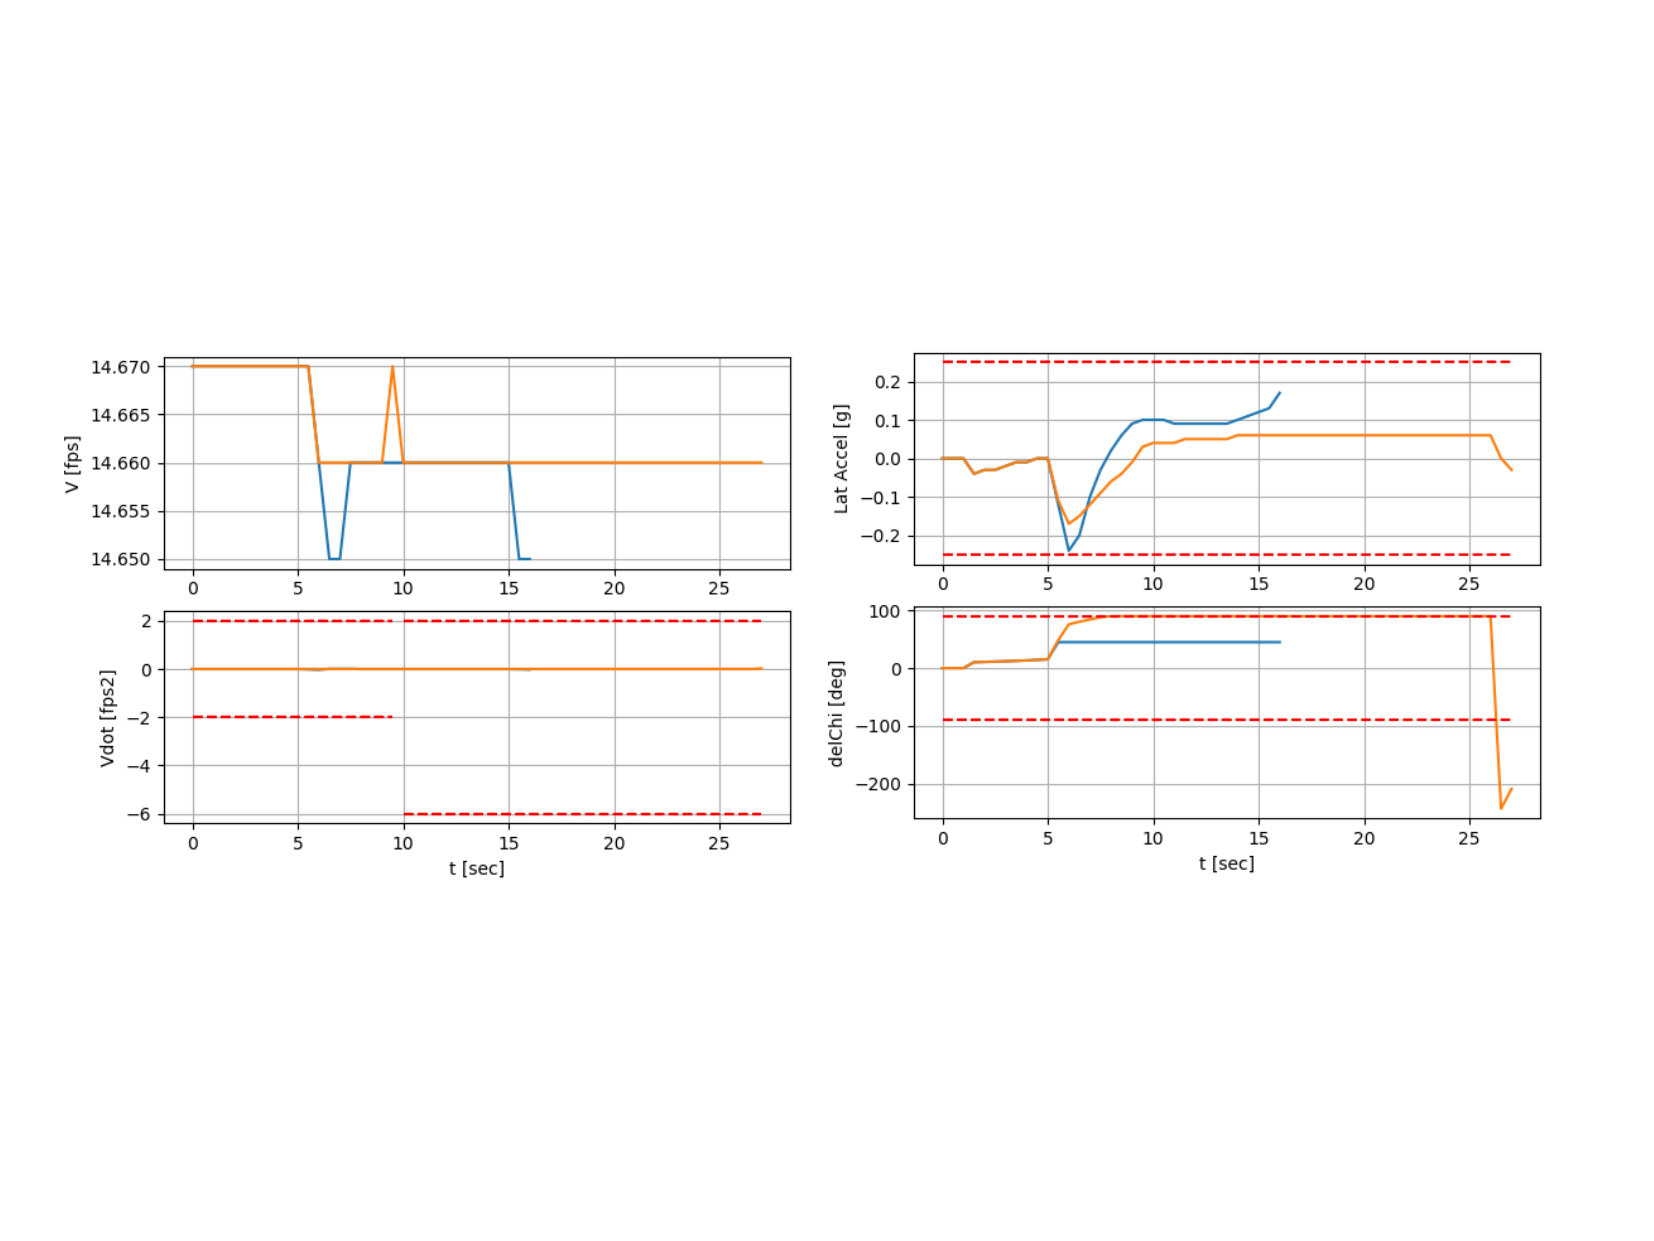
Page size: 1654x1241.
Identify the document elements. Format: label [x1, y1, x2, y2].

picture [63, 280, 1621, 890]
